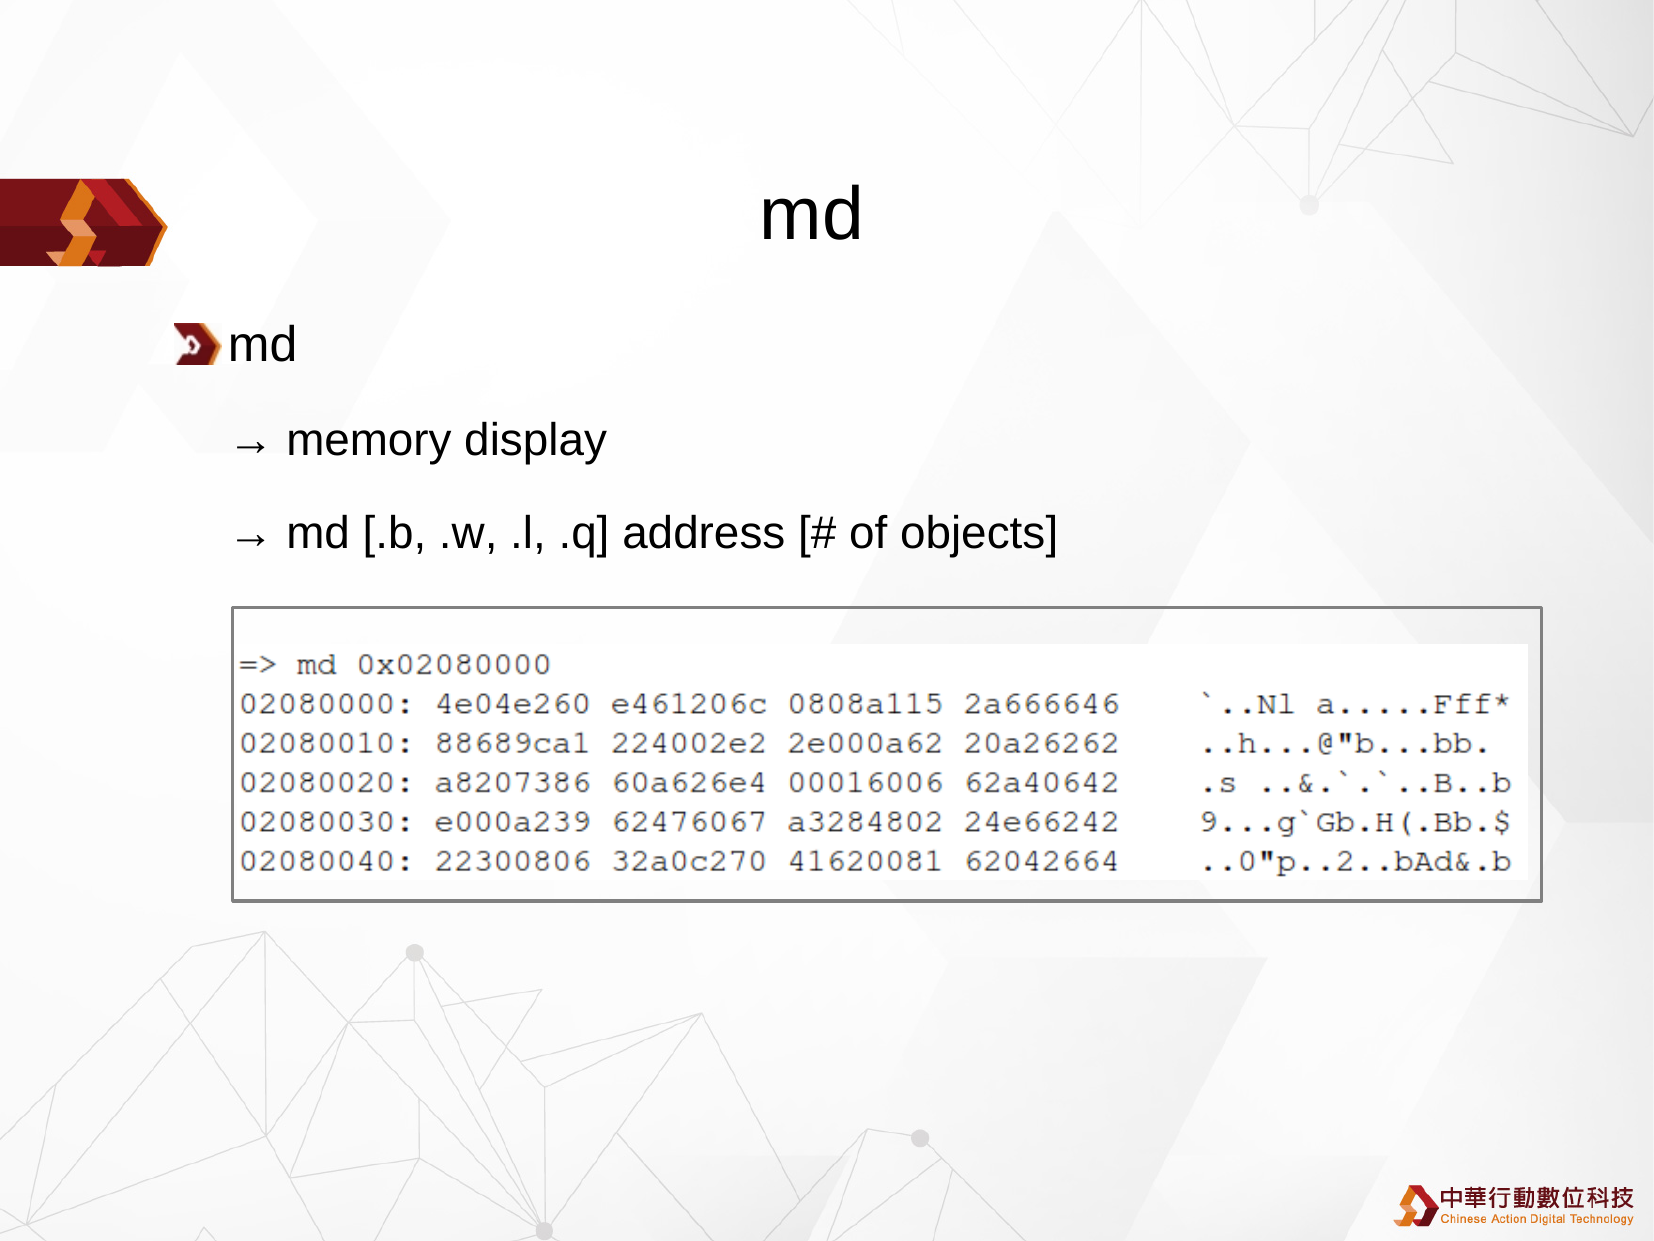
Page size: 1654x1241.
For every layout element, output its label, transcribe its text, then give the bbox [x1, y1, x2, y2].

title md [118, 129, 1506, 298]
list md → memory display → md [.b, .w, .l, .q] address [# of objects] [118, 316, 1471, 1036]
list md → memory display → md [.b, .w, .l, .q] address [# of objects] [234, 609, 1471, 899]
picture [0, 0, 1654, 1241]
